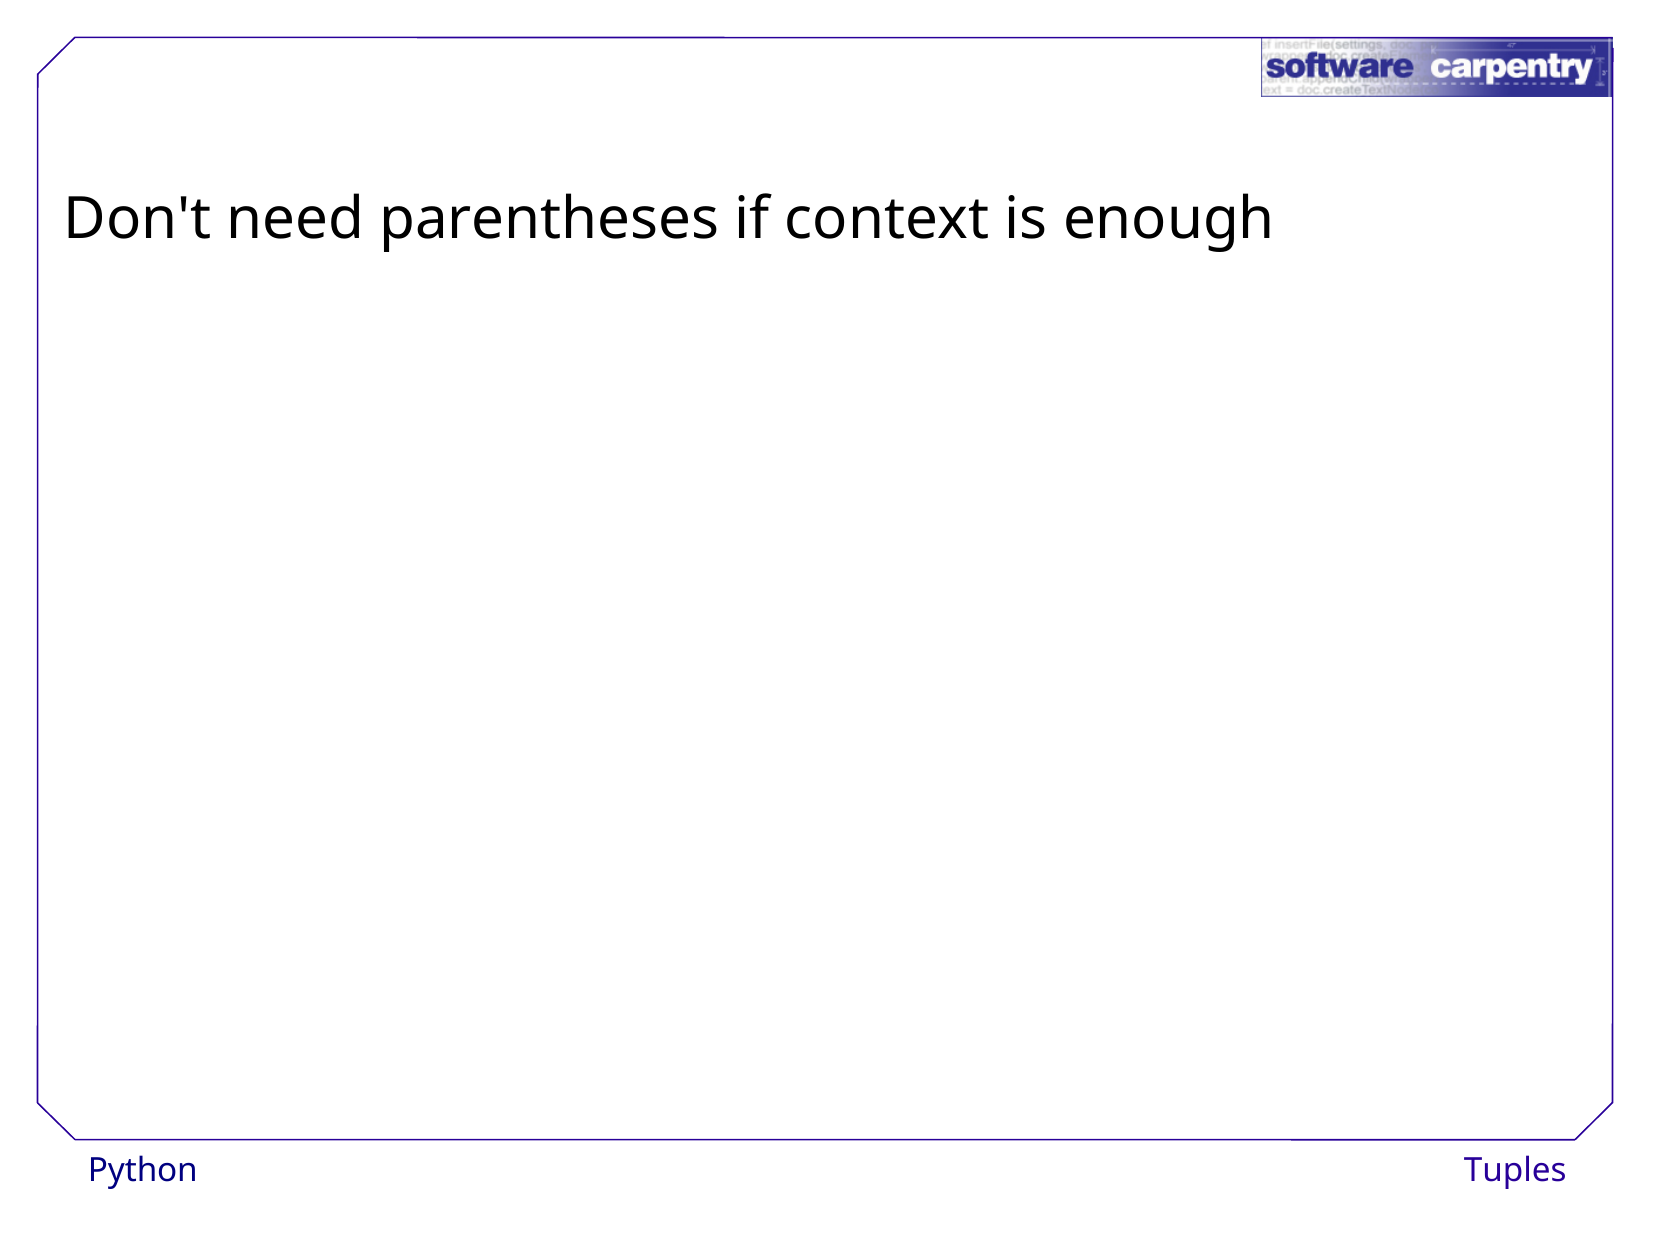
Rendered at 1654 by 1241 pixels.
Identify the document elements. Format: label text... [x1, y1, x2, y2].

picture [1261, 39, 1613, 97]
text_box Don't need parentheses if context is enough [49, 138, 1440, 259]
